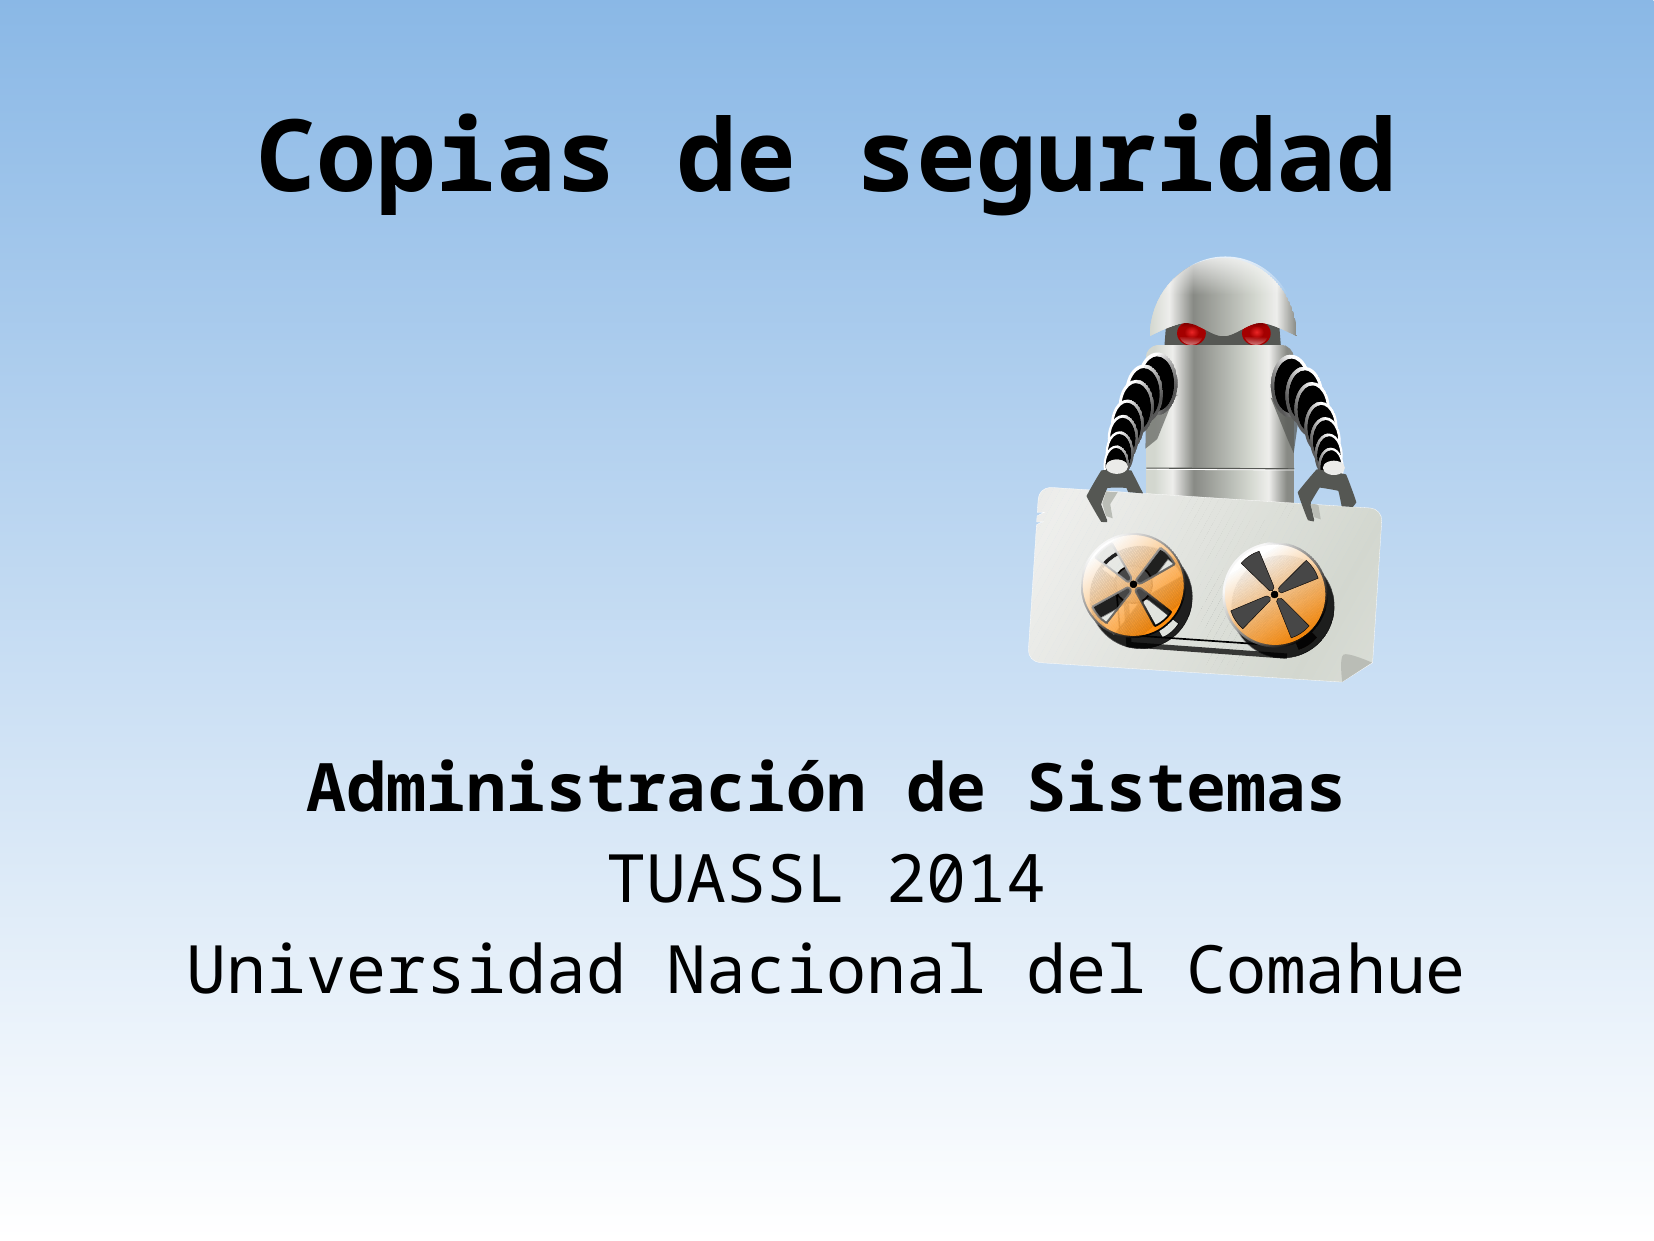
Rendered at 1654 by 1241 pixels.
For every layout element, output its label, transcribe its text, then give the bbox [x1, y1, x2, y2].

picture [1028, 256, 1382, 683]
subtitle Administración de Sistemas TUASSL 2014 Universidad Nacional del Comahue [82, 290, 1571, 1010]
title Copias de seguridad [82, 49, 1571, 257]
